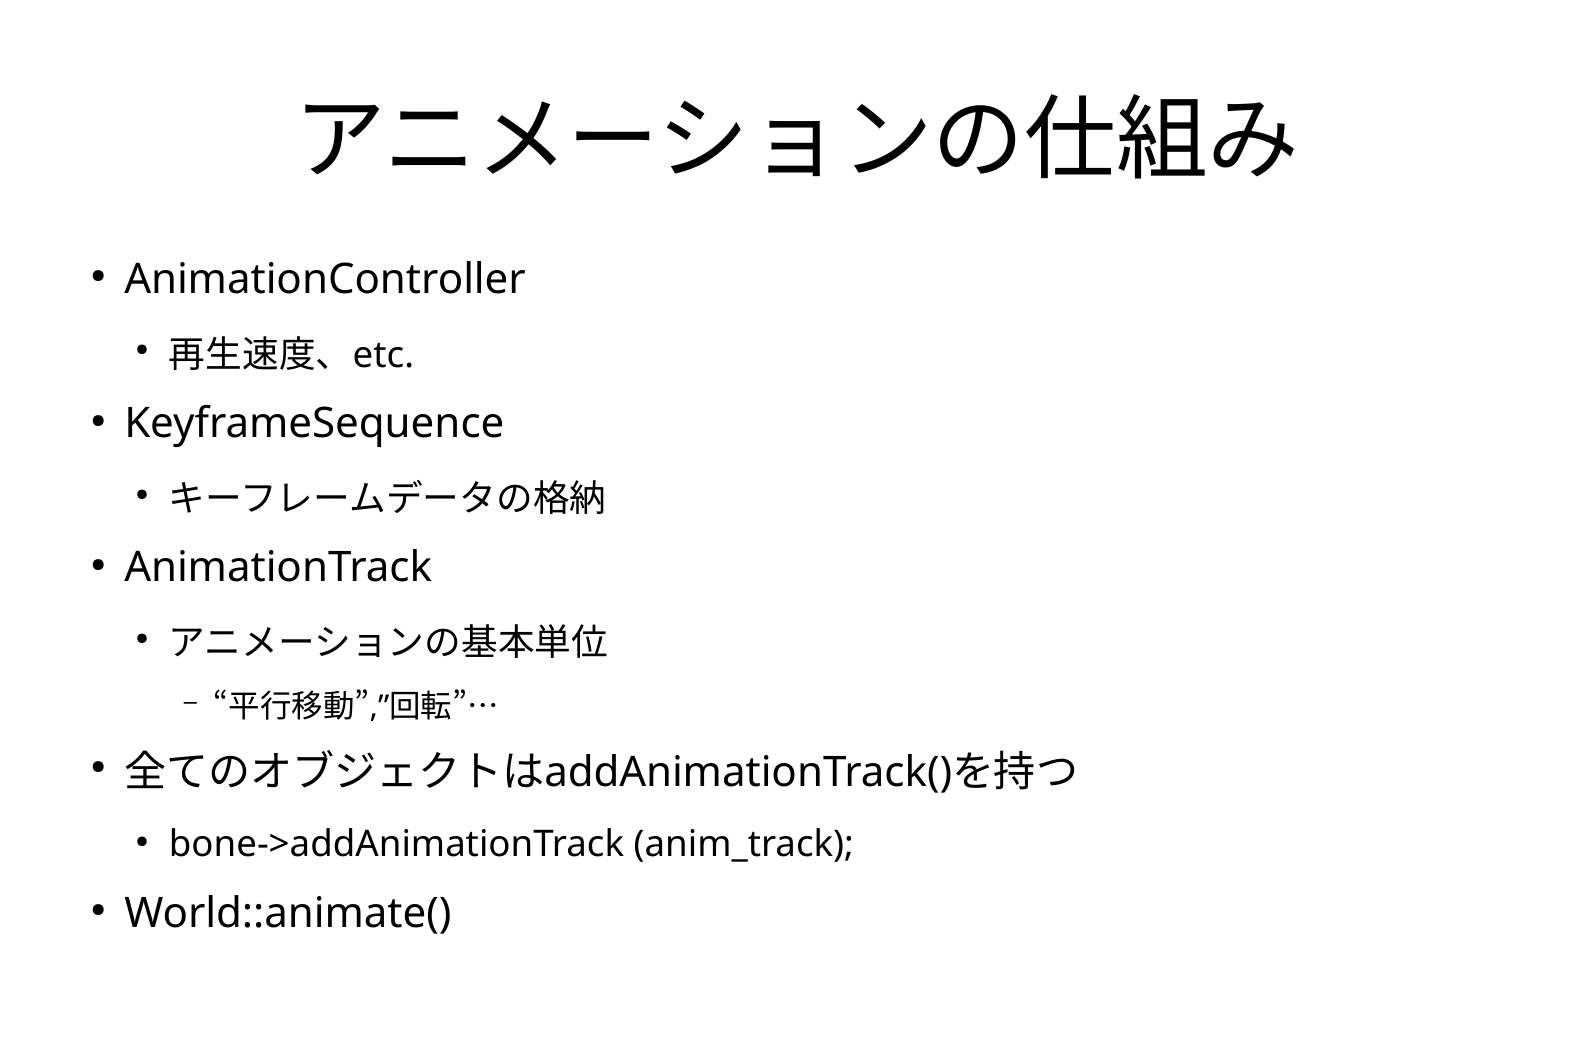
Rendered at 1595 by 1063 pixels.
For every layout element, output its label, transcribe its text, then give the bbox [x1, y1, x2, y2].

list AnimationController 再生速度、etc. KeyframeSequence キーフレームデータの格納 AnimationTrack アニメーションの基本単位 “平行移動”,”回転”… 全てのオブジェクトはaddAnimationTrack()を持つ bone->addAnimationTrack (anim_track); World::animate() [79, 248, 1515, 951]
title アニメーションの仕組み [79, 29, 1515, 233]
